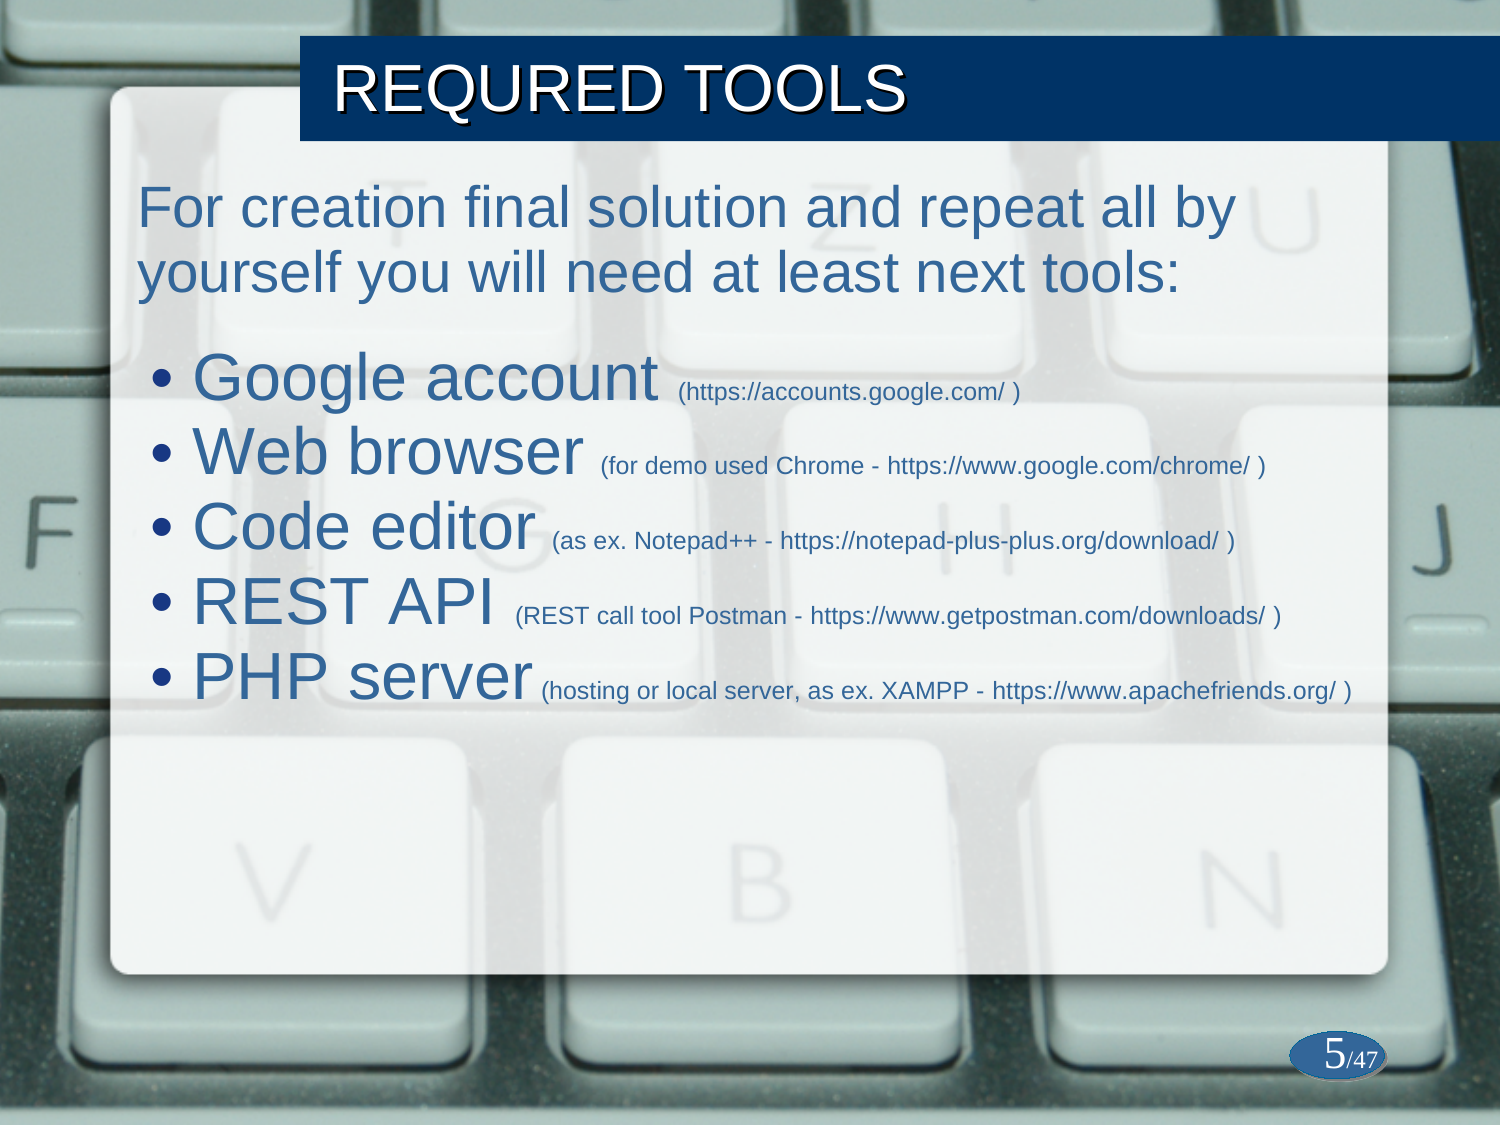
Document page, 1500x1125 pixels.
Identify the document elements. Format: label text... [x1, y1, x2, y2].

title REQURED TOOLS [300, 35, 1500, 142]
text_box Google account (https://accounts.google.com/ ) Web browser (for demo used Chrome - https://www.google.com/chrome/ ) Code editor (as ex. Notepad++ - https://notepad-plus-plus.org/download/ ) REST API (REST call tool Postman - https://www.getpostman.com/downloads/ ) PHP server (hosting or local server, as ex. XAMPP - https://www.apachefriends.org/ ) [136, 332, 1371, 750]
title For creation final solution and repeat all by yourself you will need at least next tools: [122, 167, 1313, 835]
picture [0, 0, 1500, 1125]
